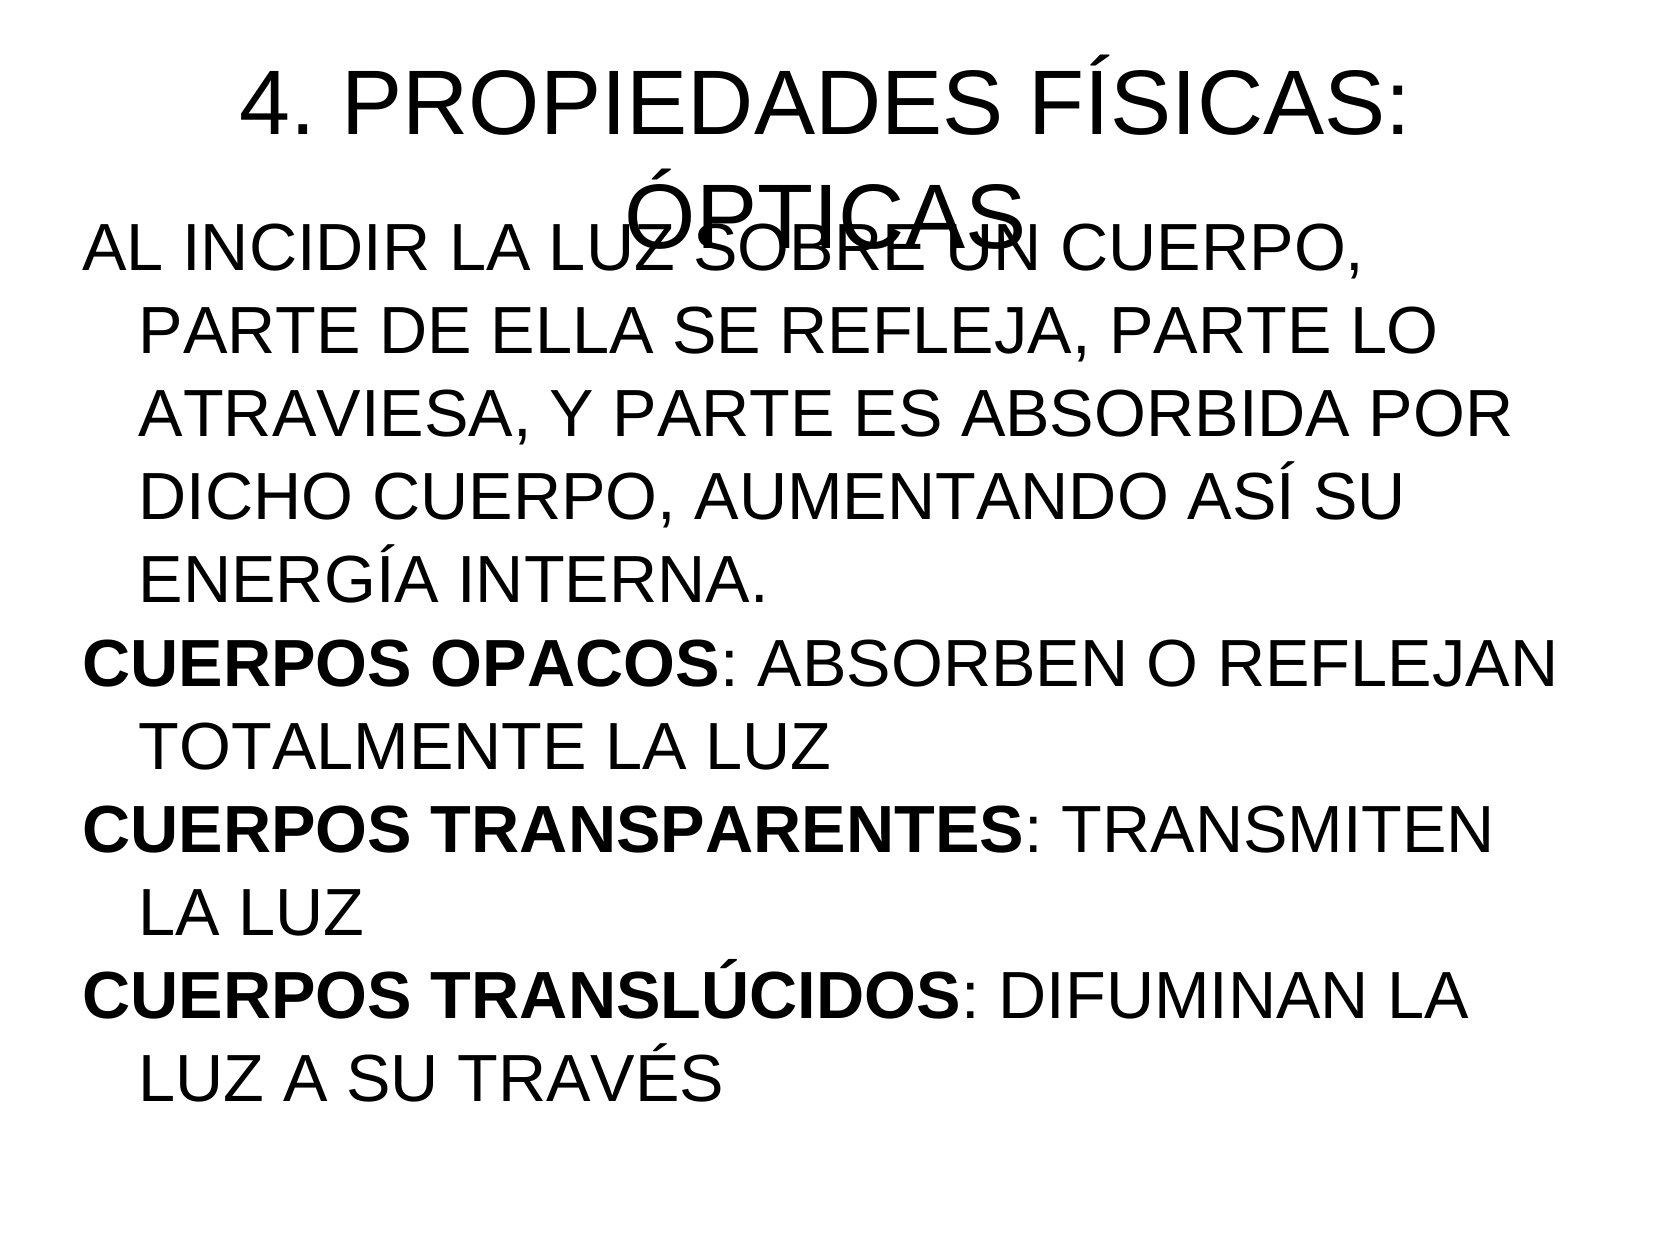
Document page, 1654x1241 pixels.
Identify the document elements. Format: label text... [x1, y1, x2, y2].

subtitle AL INCIDIR LA LUZ SOBRE UN CUERPO, PARTE DE ELLA SE REFLEJA, PARTE LO ATRAVIESA, Y PARTE ES ABSORBIDA POR DICHO CUERPO, AUMENTANDO ASÍ SU ENERGÍA INTERNA. CUERPOS OPACOS: ABSORBEN O REFLEJAN TOTALMENTE LA LUZ CUERPOS TRANSPARENTES: TRANSMITEN LA LUZ CUERPOS TRANSLÚCIDOS: DIFUMINAN LA LUZ A SU TRAVÉS [82, 268, 1571, 1198]
title 4. PROPIEDADES FÍSICAS: ÓPTICAS [82, 38, 1571, 268]
